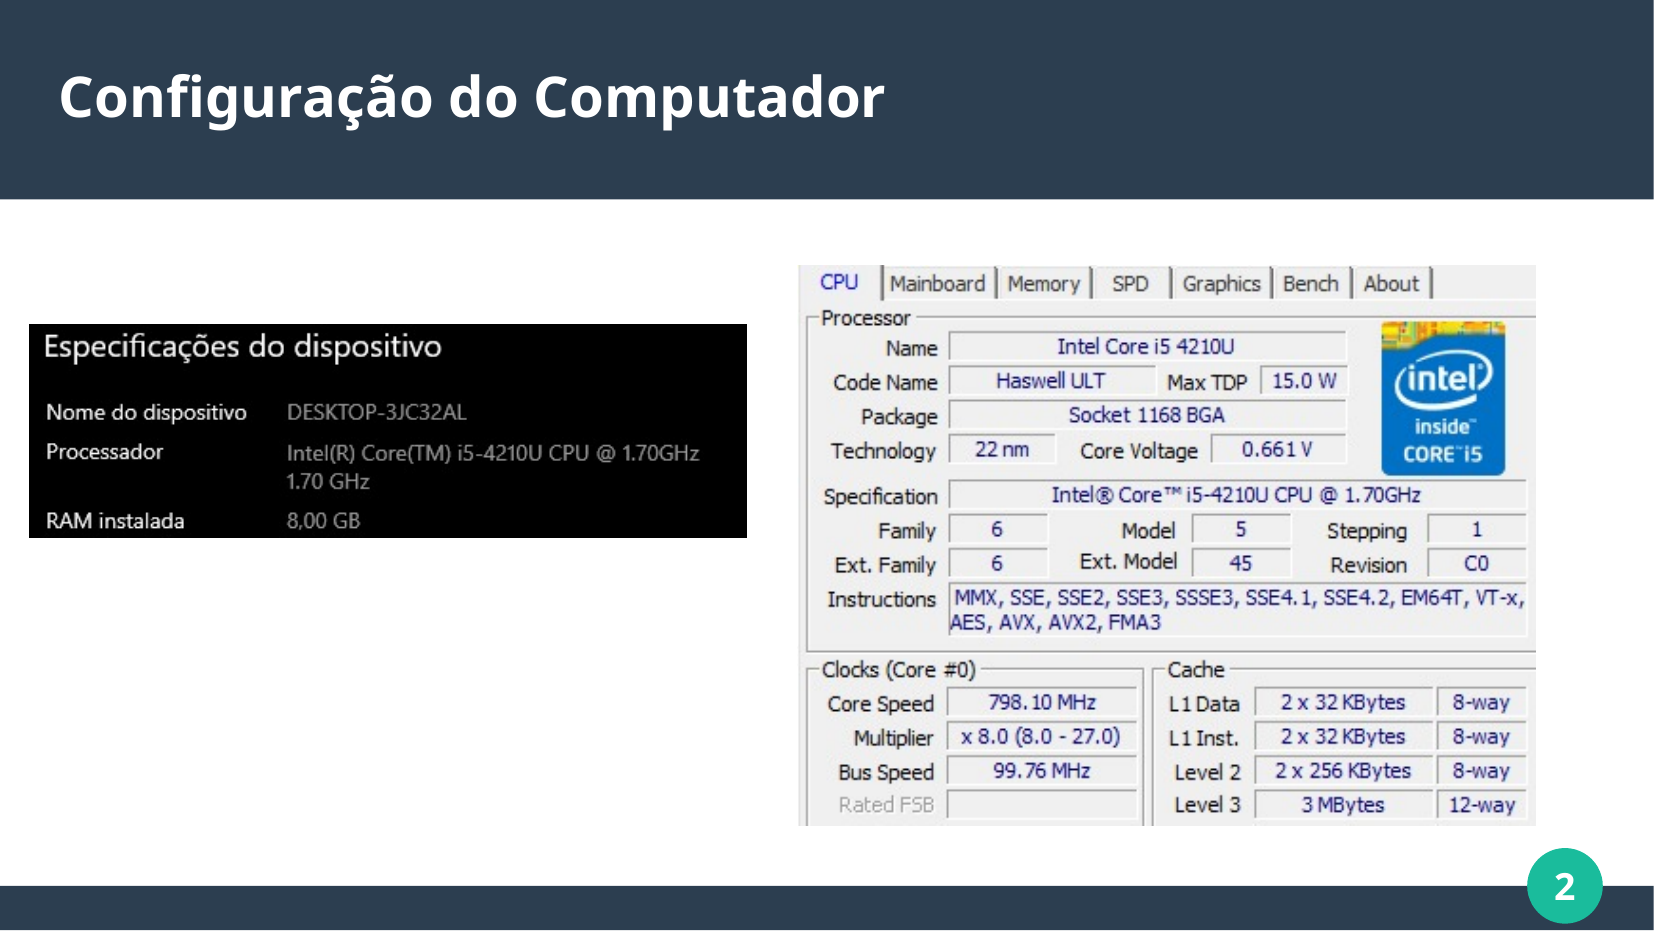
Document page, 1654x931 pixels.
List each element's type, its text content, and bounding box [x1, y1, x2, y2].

picture [797, 265, 1536, 826]
title Configuração do Computador [59, 37, 1595, 156]
picture [29, 324, 747, 538]
